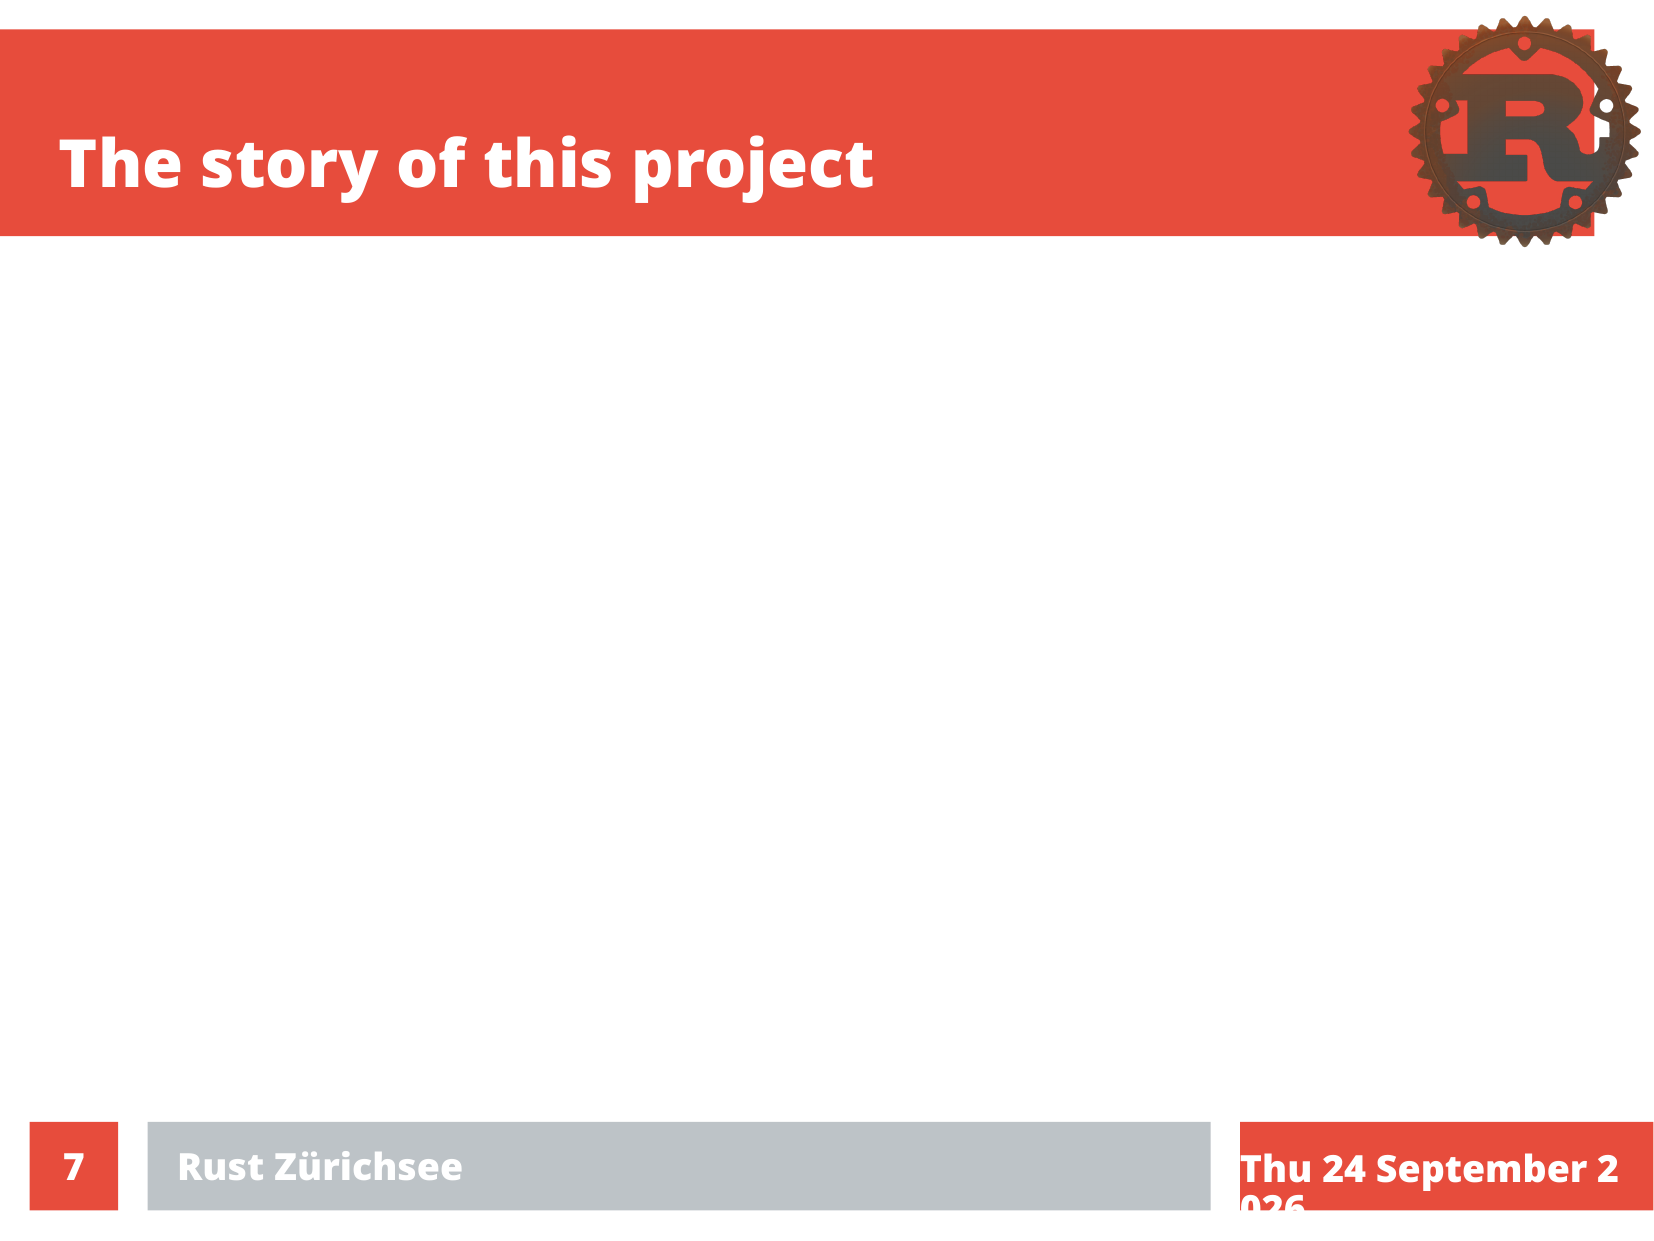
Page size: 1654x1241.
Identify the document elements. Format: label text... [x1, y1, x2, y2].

picture [1406, 14, 1643, 251]
title The story of this project [59, 58, 1595, 207]
